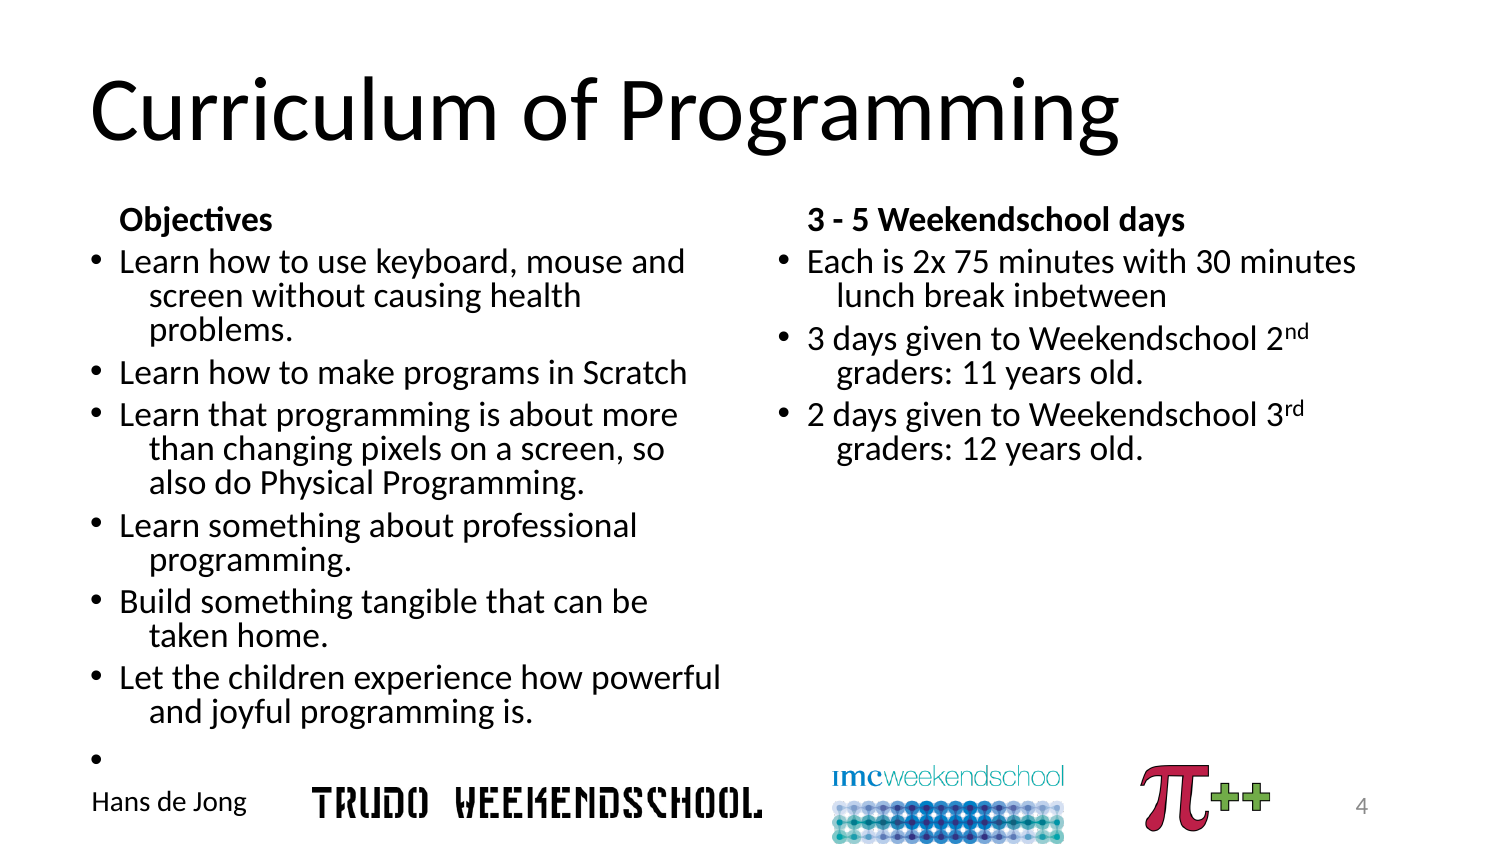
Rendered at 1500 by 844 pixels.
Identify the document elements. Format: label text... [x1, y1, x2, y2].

title Curriculum of Programming [75, 33, 1426, 175]
text_box 4 [1340, 782, 1426, 827]
list 3 - 5 Weekendschool days Each is 2x 75 minutes with 30 minutes lunch break inbetween 3 days given to Weekendschool 2nd graders: 11 years old. 2 days given to Weekendschool 3rd graders: 12 years old. [762, 196, 1426, 754]
list Objectives Learn how to use keyboard, mouse and screen without causing health problems. Learn how to make programs in Scratch Learn that programming is about more than changing pixels on a screen, so also do Physical Programming. Learn something about professional programming. Build something tangible that can be taken home. Let the children experience how powerful and joyful programming is. [75, 196, 738, 754]
